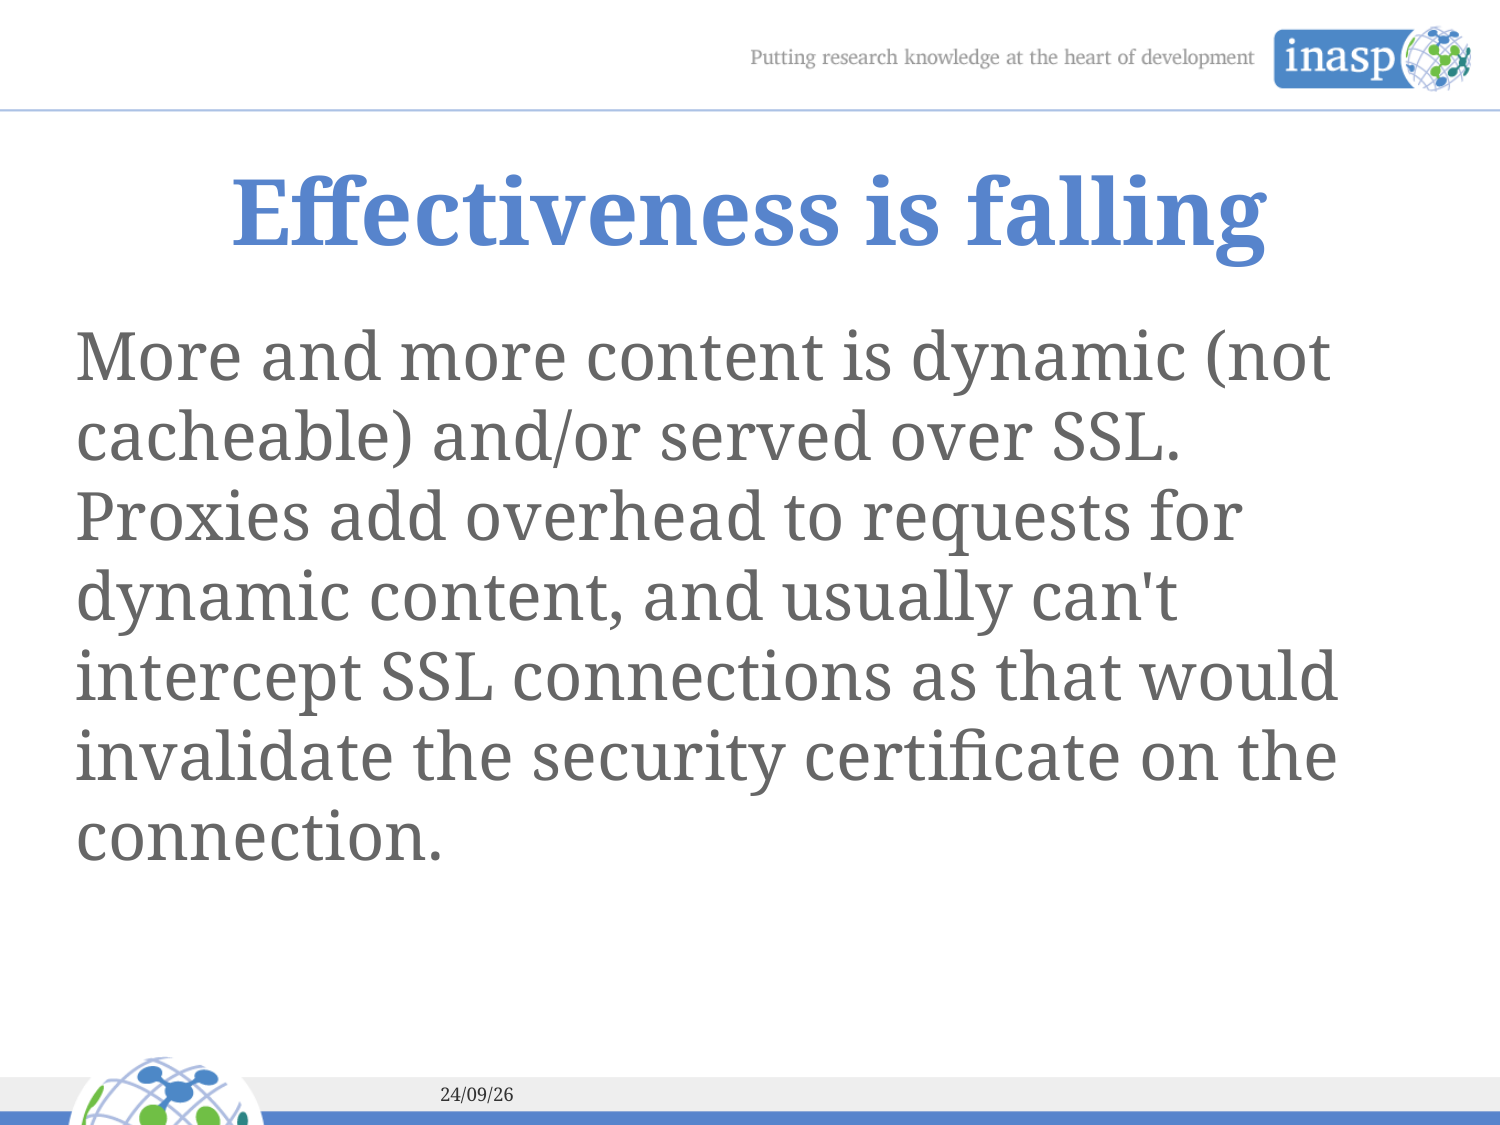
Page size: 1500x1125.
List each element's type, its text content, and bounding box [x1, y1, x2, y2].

list More and more content is dynamic (not cacheable) and/or served over SSL. Proxies add overhead to requests for dynamic content, and usually can't intercept SSL connections as that would invalidate the security certificate on the connection. [75, 313, 1426, 967]
picture [0, 0, 1500, 1125]
title Effectiveness is falling [75, 129, 1426, 313]
